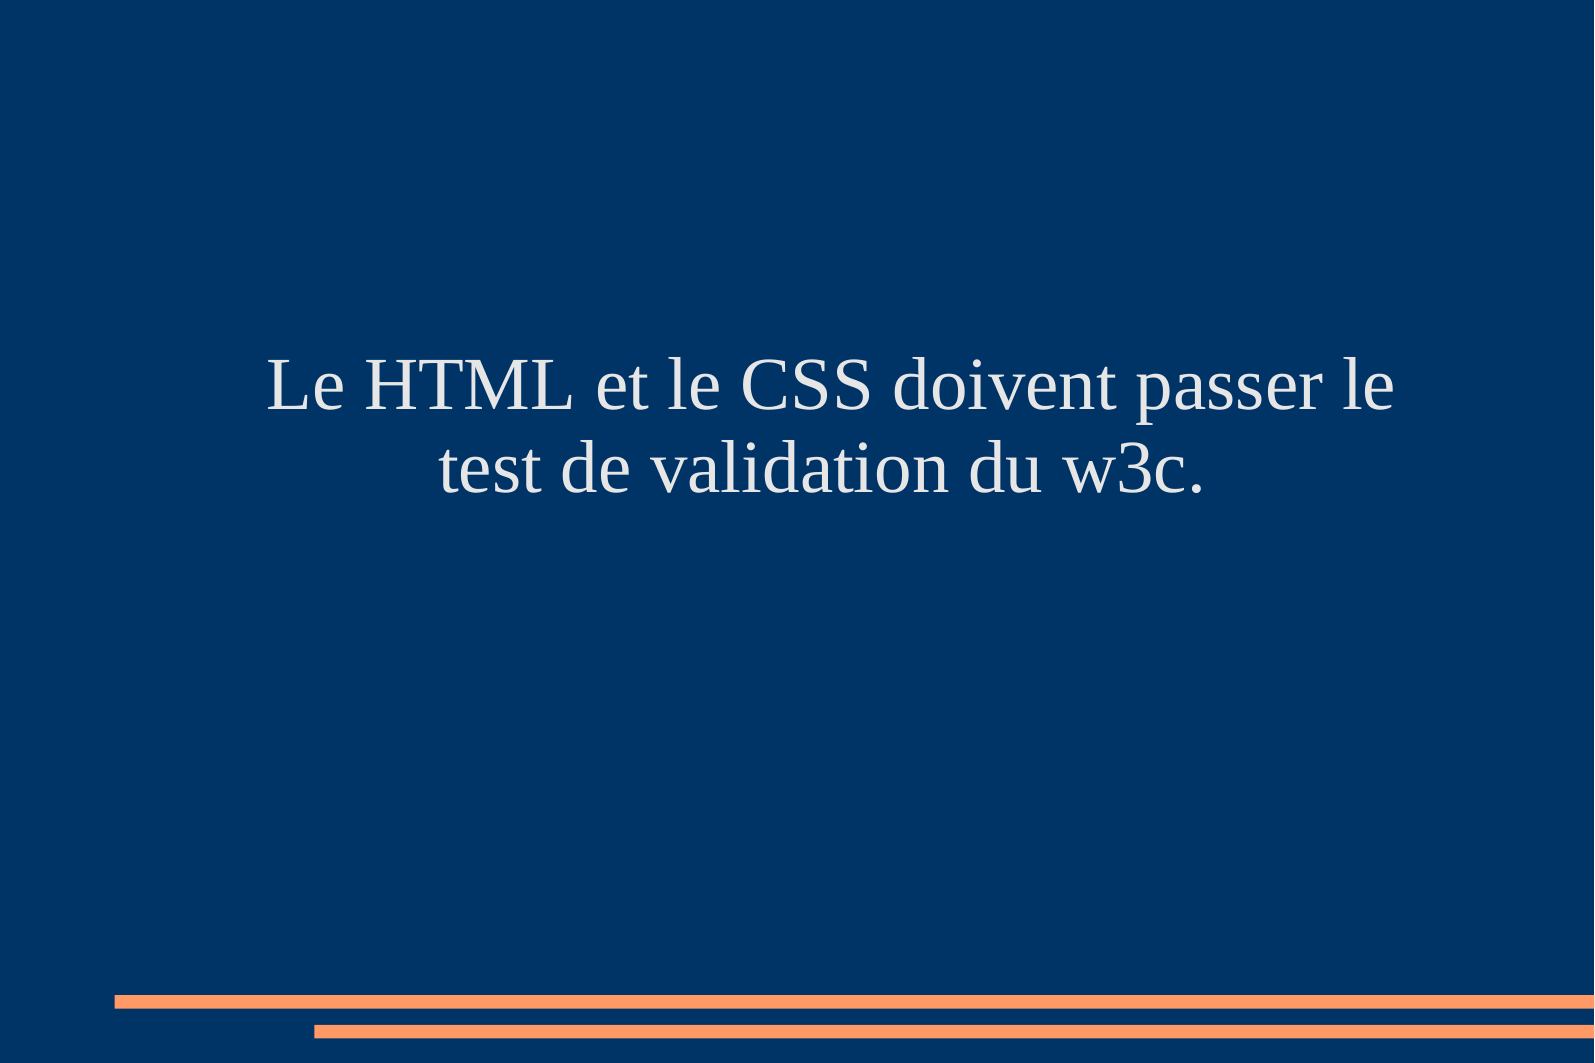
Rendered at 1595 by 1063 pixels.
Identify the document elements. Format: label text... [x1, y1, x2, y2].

list Le HTML et le CSS doivent passer le test de validation du w3c. [121, 342, 1453, 576]
